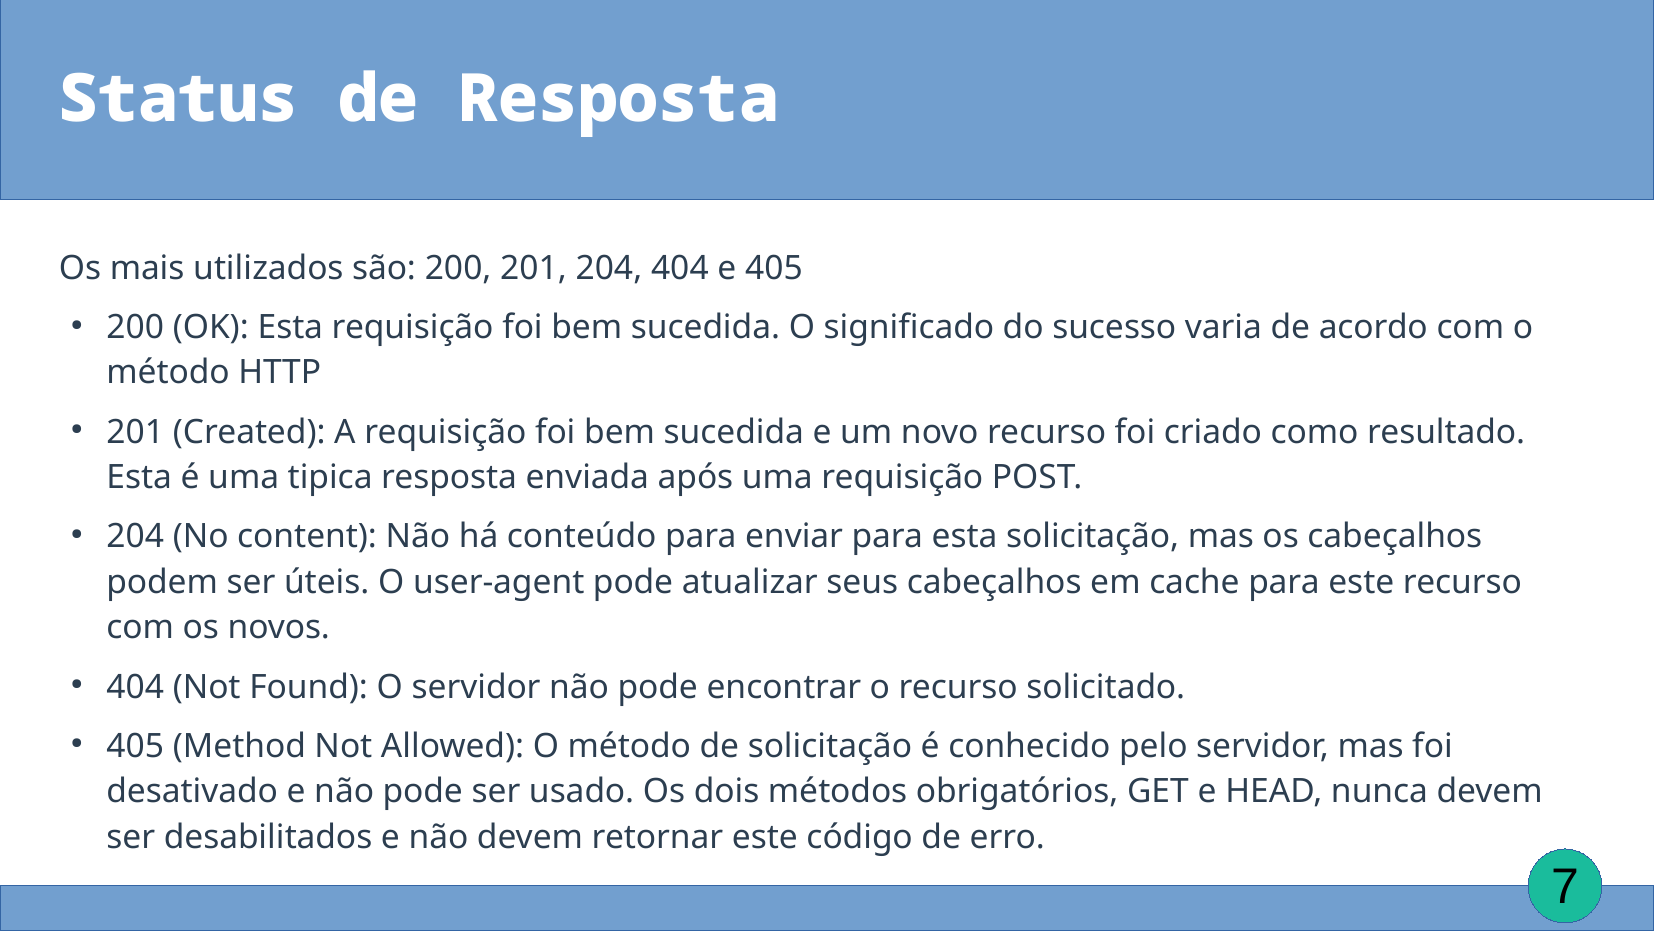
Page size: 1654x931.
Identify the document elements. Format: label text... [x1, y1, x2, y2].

title Status de Resposta [59, 37, 1595, 155]
list Os mais utilizados são: 200, 201, 204, 404 e 405 200 (OK): Esta requisição foi bem sucedida. O significado do sucesso varia de acordo com o método HTTP 201 (Created): A requisição foi bem sucedida e um novo recurso foi criado como resultado. Esta é uma tipica resposta enviada após uma requisição POST. 204 (No content): Não há conteúdo para enviar para esta solicitação, mas os cabeçalhos podem ser úteis. O user-agent pode atualizar seus cabeçalhos em cache para este recurso com os novos. 404 (Not Found): O servidor não pode encontrar o recurso solicitado. 405 (Method Not Allowed): O método de solicitação é conhecido pelo servidor, mas foi desativado e não pode ser usado. Os dois métodos obrigatórios, GET e HEAD, nunca devem ser desabilitados e não devem retornar este código de erro. [59, 243, 1595, 864]
